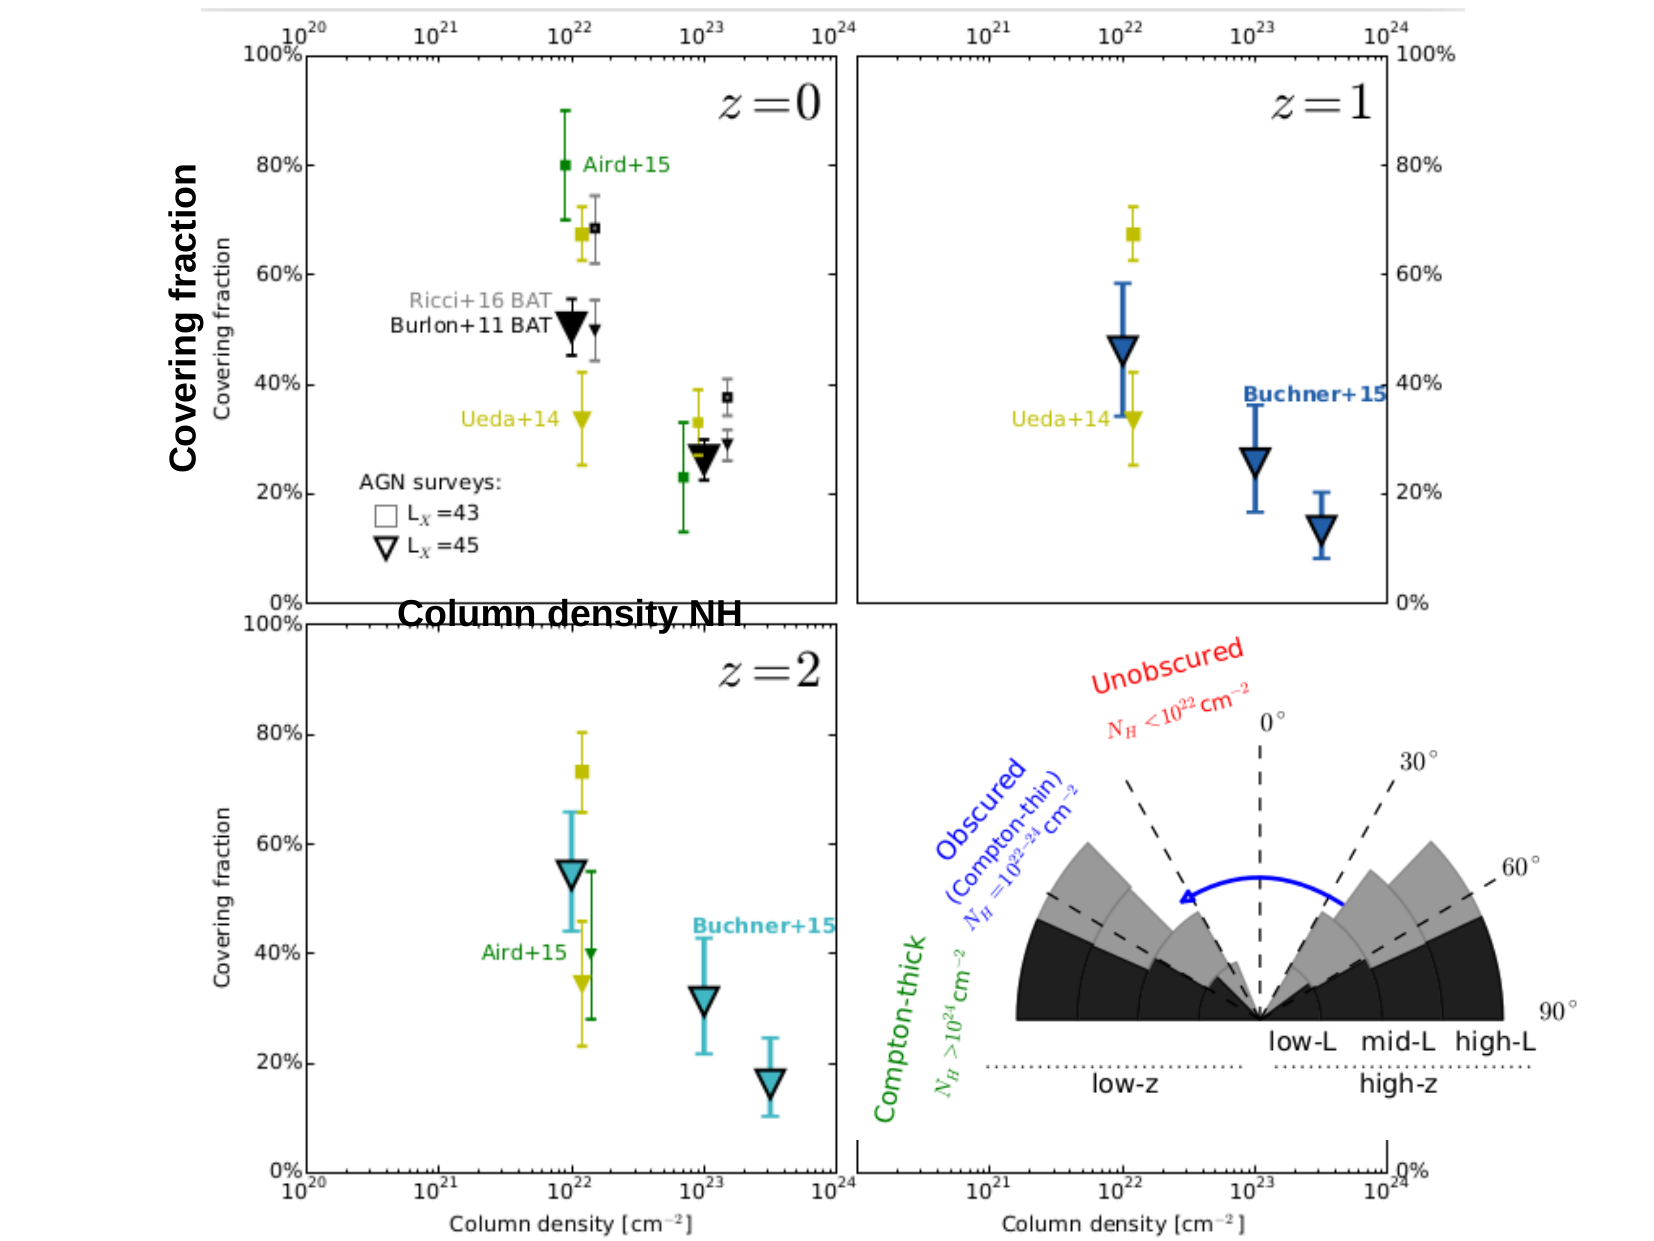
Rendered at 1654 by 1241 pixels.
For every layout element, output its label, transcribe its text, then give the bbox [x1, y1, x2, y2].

text_box Column density NH [315, 585, 826, 642]
text_box Covering fraction [154, 63, 212, 574]
picture [201, 8, 1593, 1241]
